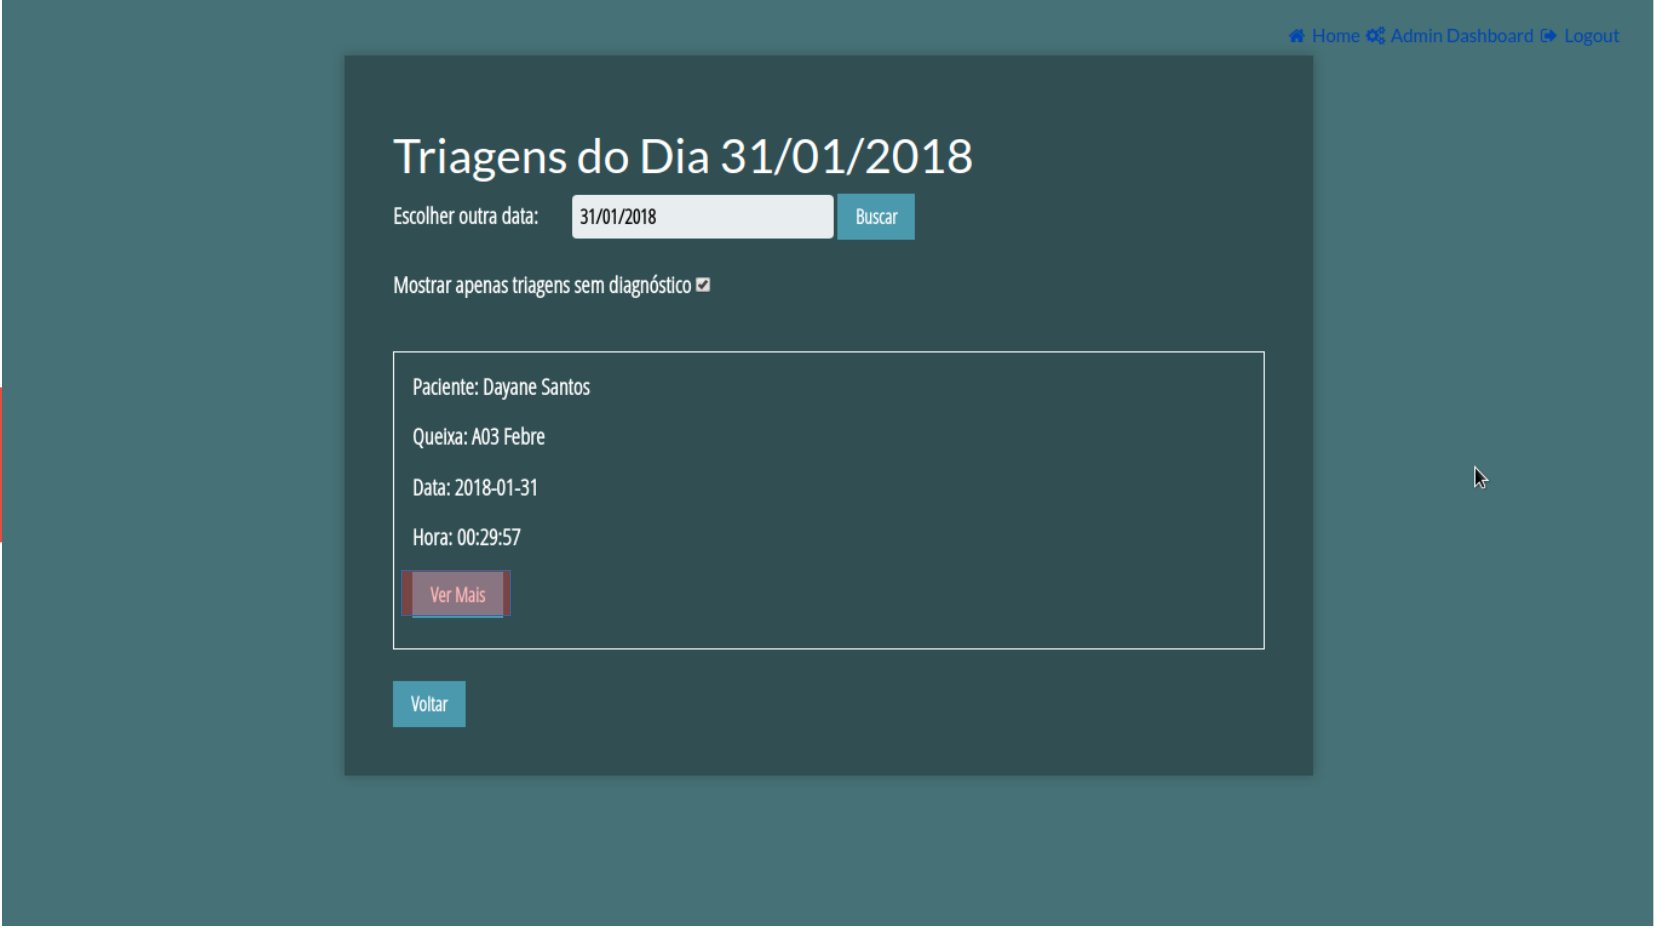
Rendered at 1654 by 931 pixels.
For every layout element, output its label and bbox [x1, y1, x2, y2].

text_box [401, 570, 511, 616]
picture [2, 0, 1654, 926]
